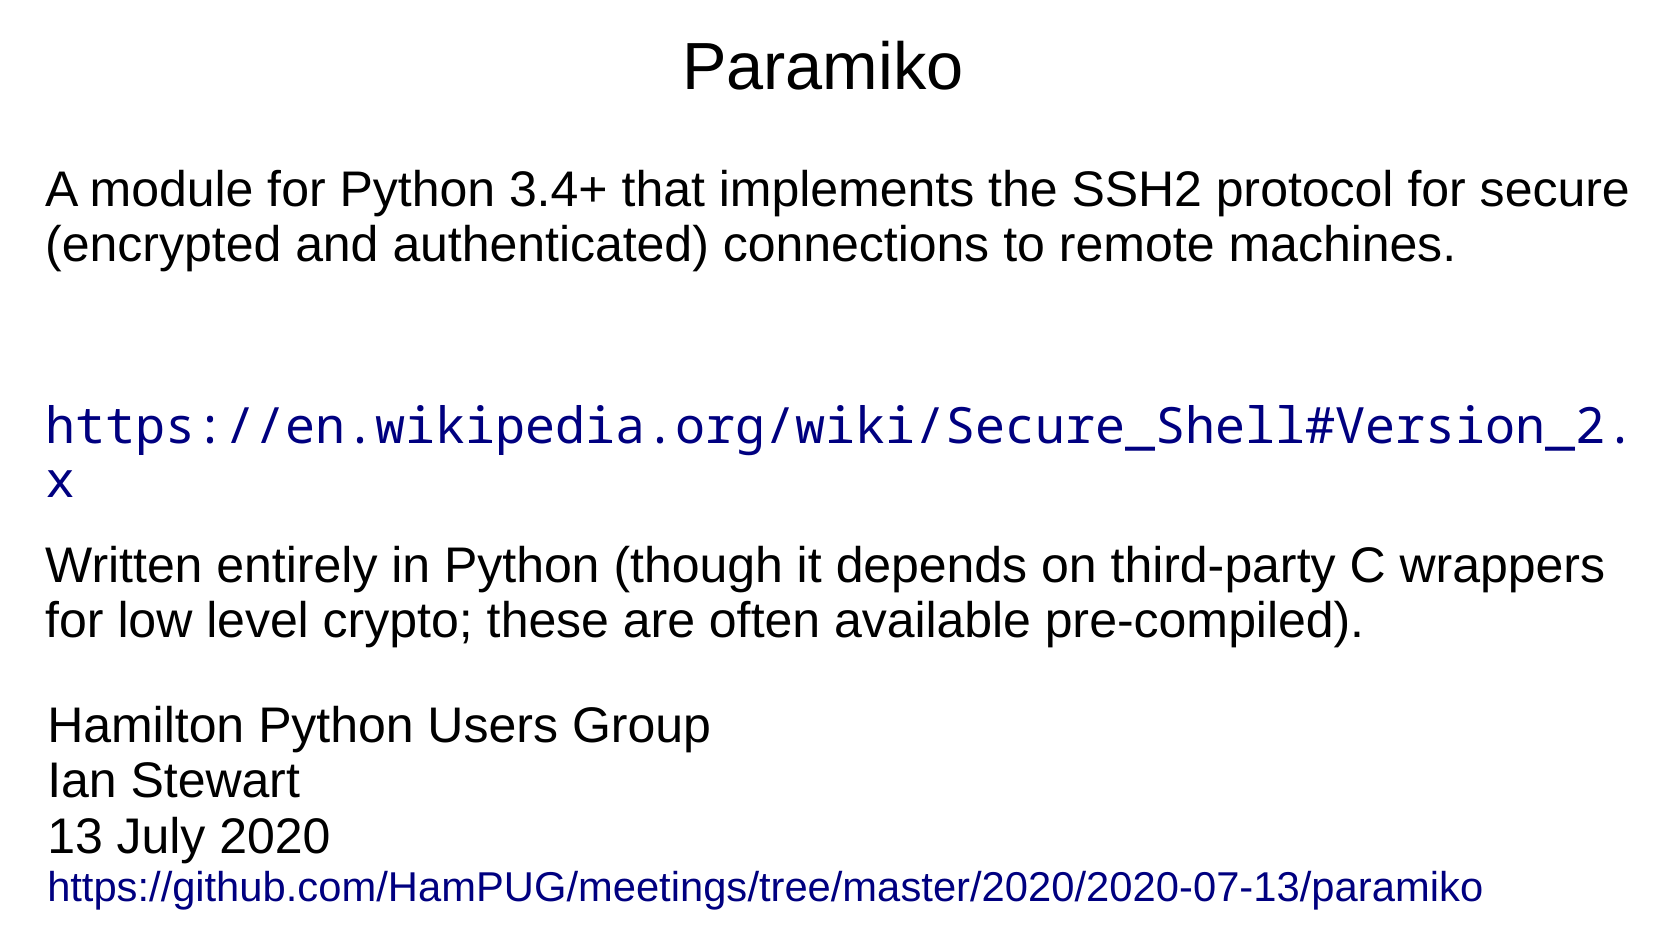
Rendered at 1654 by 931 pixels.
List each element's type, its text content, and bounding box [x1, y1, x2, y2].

title Paramiko [27, 28, 1619, 104]
subtitle Hamilton Python Users Group Ian Stewart 13 July 2020 https://github.com/HamPUG/meetings/tree/master/2020/2020-07-13/paramiko [47, 757, 1536, 920]
text_box A module for Python 3.4+ that implements the SSH2 protocol for secure (encrypted and authenticated) connections to remote machines. https://en.wikipedia.org/wiki/Secure_Shell#Version_2.x Written entirely in Python (though it depends on third-party C wrappers for low level crypto; these are often available pre-compiled). [30, 153, 1654, 757]
